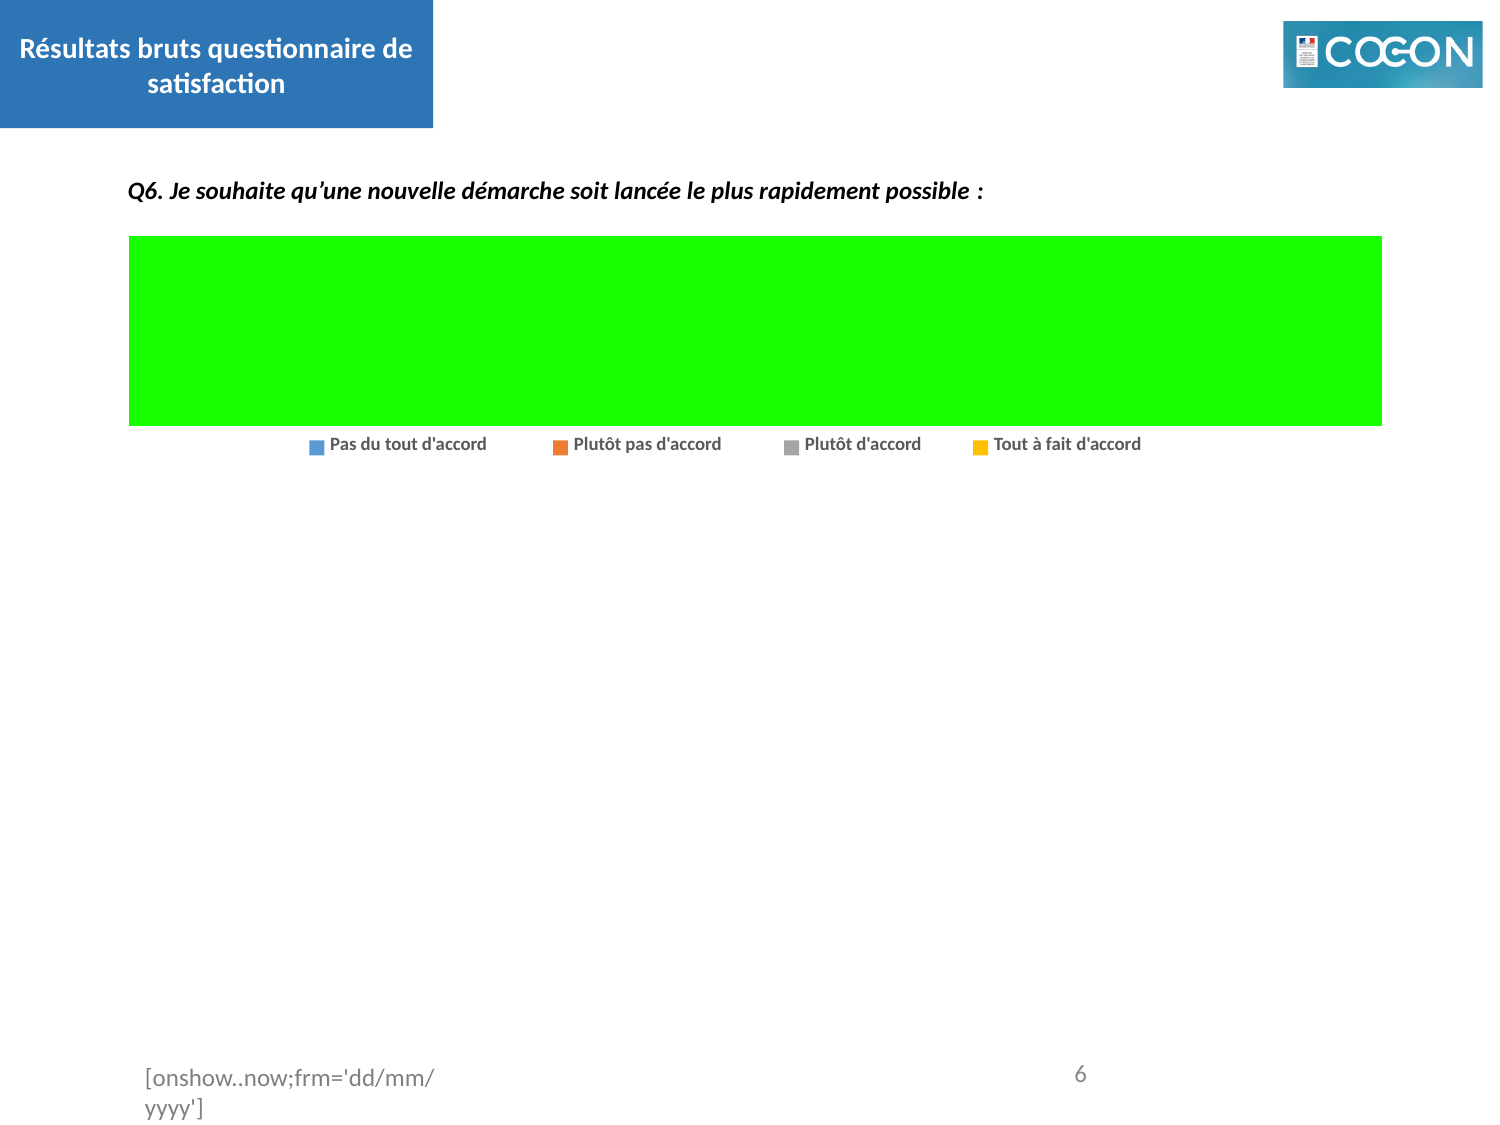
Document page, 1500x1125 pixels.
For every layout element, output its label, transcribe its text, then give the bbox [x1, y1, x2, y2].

picture [1283, 21, 1483, 88]
picture [129, 246, 1382, 426]
list Q6. Je souhaite qu’une nouvelle démarche soit lancée le plus rapidement possible : [112, 166, 1407, 246]
text_box Pas du tout d'accord [330, 436, 539, 467]
text_box Tout à fait d'accord [993, 436, 1190, 467]
text_box Plutôt pas d'accord [573, 436, 770, 467]
text_box [784, 440, 800, 456]
text_box [onshow..now;frm='dd/mm/yyyy'] [129, 1053, 468, 1114]
text_box [973, 440, 989, 456]
text_box [309, 440, 325, 456]
text_box Plutôt d'accord [805, 436, 960, 467]
text_box <numéro> [1059, 1042, 1397, 1103]
text_box [553, 440, 568, 456]
text_box Résultats bruts questionnaire de satisfaction [0, 0, 434, 129]
